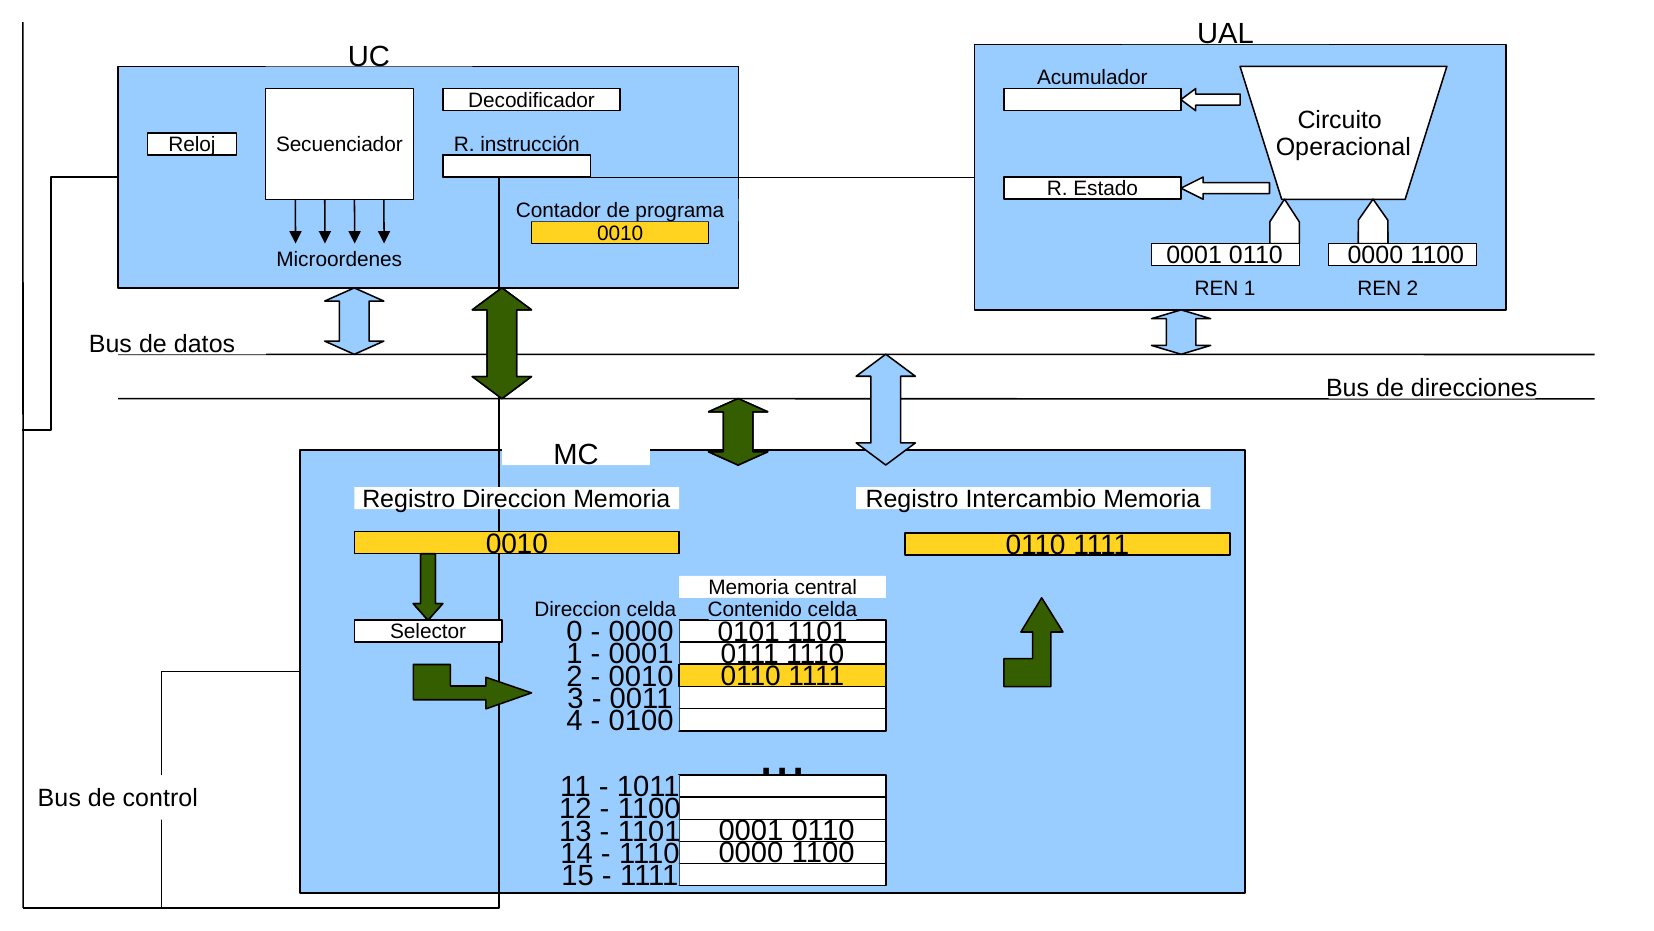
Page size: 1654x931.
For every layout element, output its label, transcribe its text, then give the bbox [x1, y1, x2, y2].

text_box 0001 0110 [680, 819, 886, 842]
text_box UAL [1122, 22, 1329, 45]
text_box Registro Intercambio Memoria [856, 487, 1211, 510]
text_box 0110 1111 [905, 532, 1231, 556]
text_box R. instrucción [442, 132, 591, 155]
text_box Contenido celda [708, 597, 857, 620]
text_box 0111 1110 [680, 643, 886, 664]
text_box [974, 44, 1507, 355]
text_box 15 - 1111 [560, 863, 680, 886]
text_box 0000 1100 [1328, 243, 1477, 266]
text_box 0110 1111 [679, 664, 886, 687]
text_box MC [502, 442, 650, 466]
text_box Bus de datos [59, 332, 266, 355]
text_box Bus de control [29, 775, 207, 820]
text_box Registro Direccion Memoria [354, 487, 680, 510]
text_box 0010 [531, 222, 709, 244]
text_box 0010 [354, 531, 680, 554]
text_box [118, 66, 739, 399]
text_box 0001 0110 [1151, 243, 1300, 266]
text_box Microordenes [265, 248, 414, 271]
text_box Circuito Operacional [1240, 66, 1447, 200]
text_box UC [265, 44, 473, 67]
text_box 4 - 0100 [560, 708, 680, 731]
text_box Acumulador [1003, 66, 1181, 88]
text_box Contador de programa [502, 199, 739, 222]
text_box 12 - 1100 [560, 797, 680, 819]
text_box 2 - 0010 [560, 664, 679, 686]
text_box R. Estado [1003, 177, 1181, 200]
text_box Selector [354, 620, 503, 643]
text_box Direccion celda [531, 597, 680, 620]
text_box [300, 354, 1246, 893]
text_box 13 - 1101 [560, 819, 680, 841]
text_box 11 - 1011 [560, 775, 680, 797]
text_box Decodificador [442, 88, 621, 111]
text_box 0000 1100 [680, 842, 886, 863]
text_box Secuenciador [265, 88, 414, 200]
text_box 0 - 0000 [560, 620, 680, 642]
text_box 14 - 1110 [560, 841, 680, 863]
text_box 0101 1101 [680, 620, 886, 643]
text_box 3 - 0011 [560, 686, 680, 708]
text_box Reloj [147, 132, 237, 155]
text_box Bus de direcciones [1328, 376, 1536, 399]
text_box Memoria central [679, 575, 886, 598]
